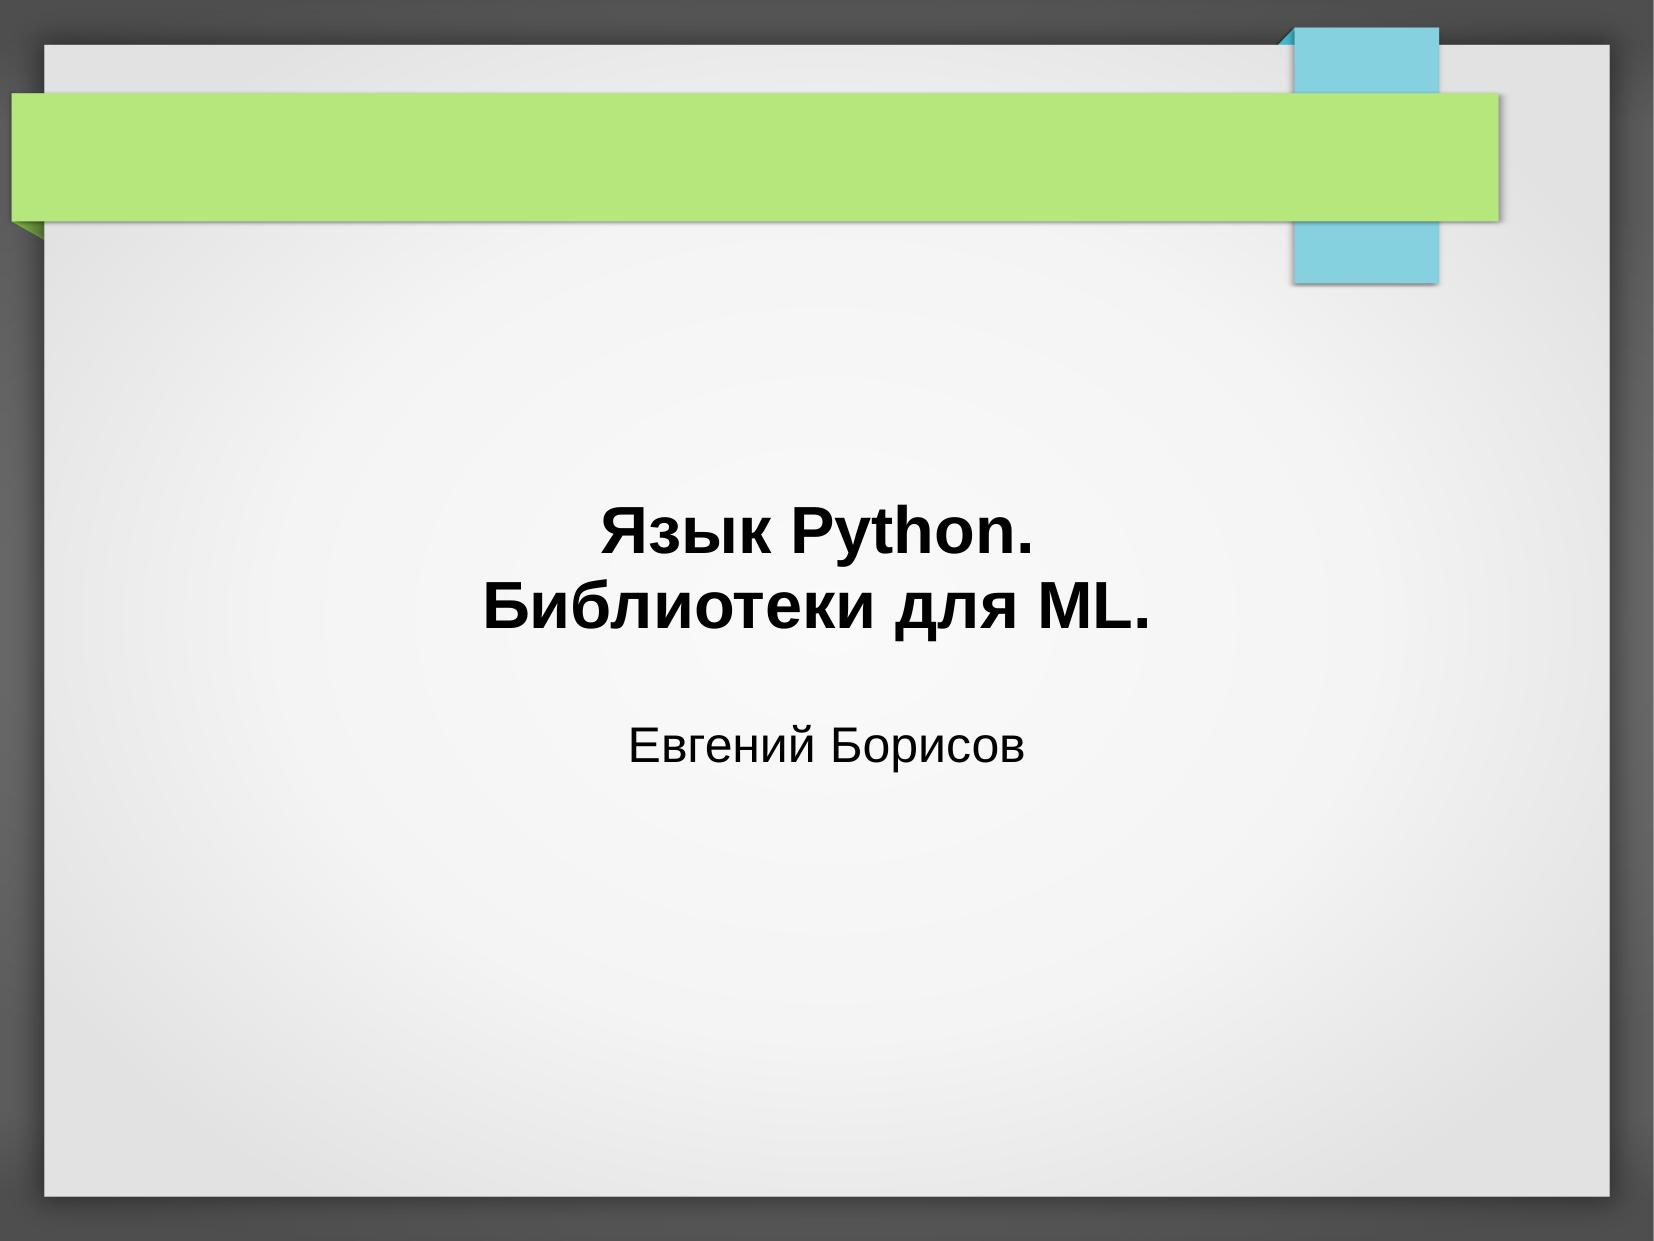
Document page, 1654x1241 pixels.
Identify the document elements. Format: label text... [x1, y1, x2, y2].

subtitle Язык Python. Библиотеки для ML. Евгений Борисов [82, 290, 1571, 1010]
picture [0, 0, 1654, 1241]
